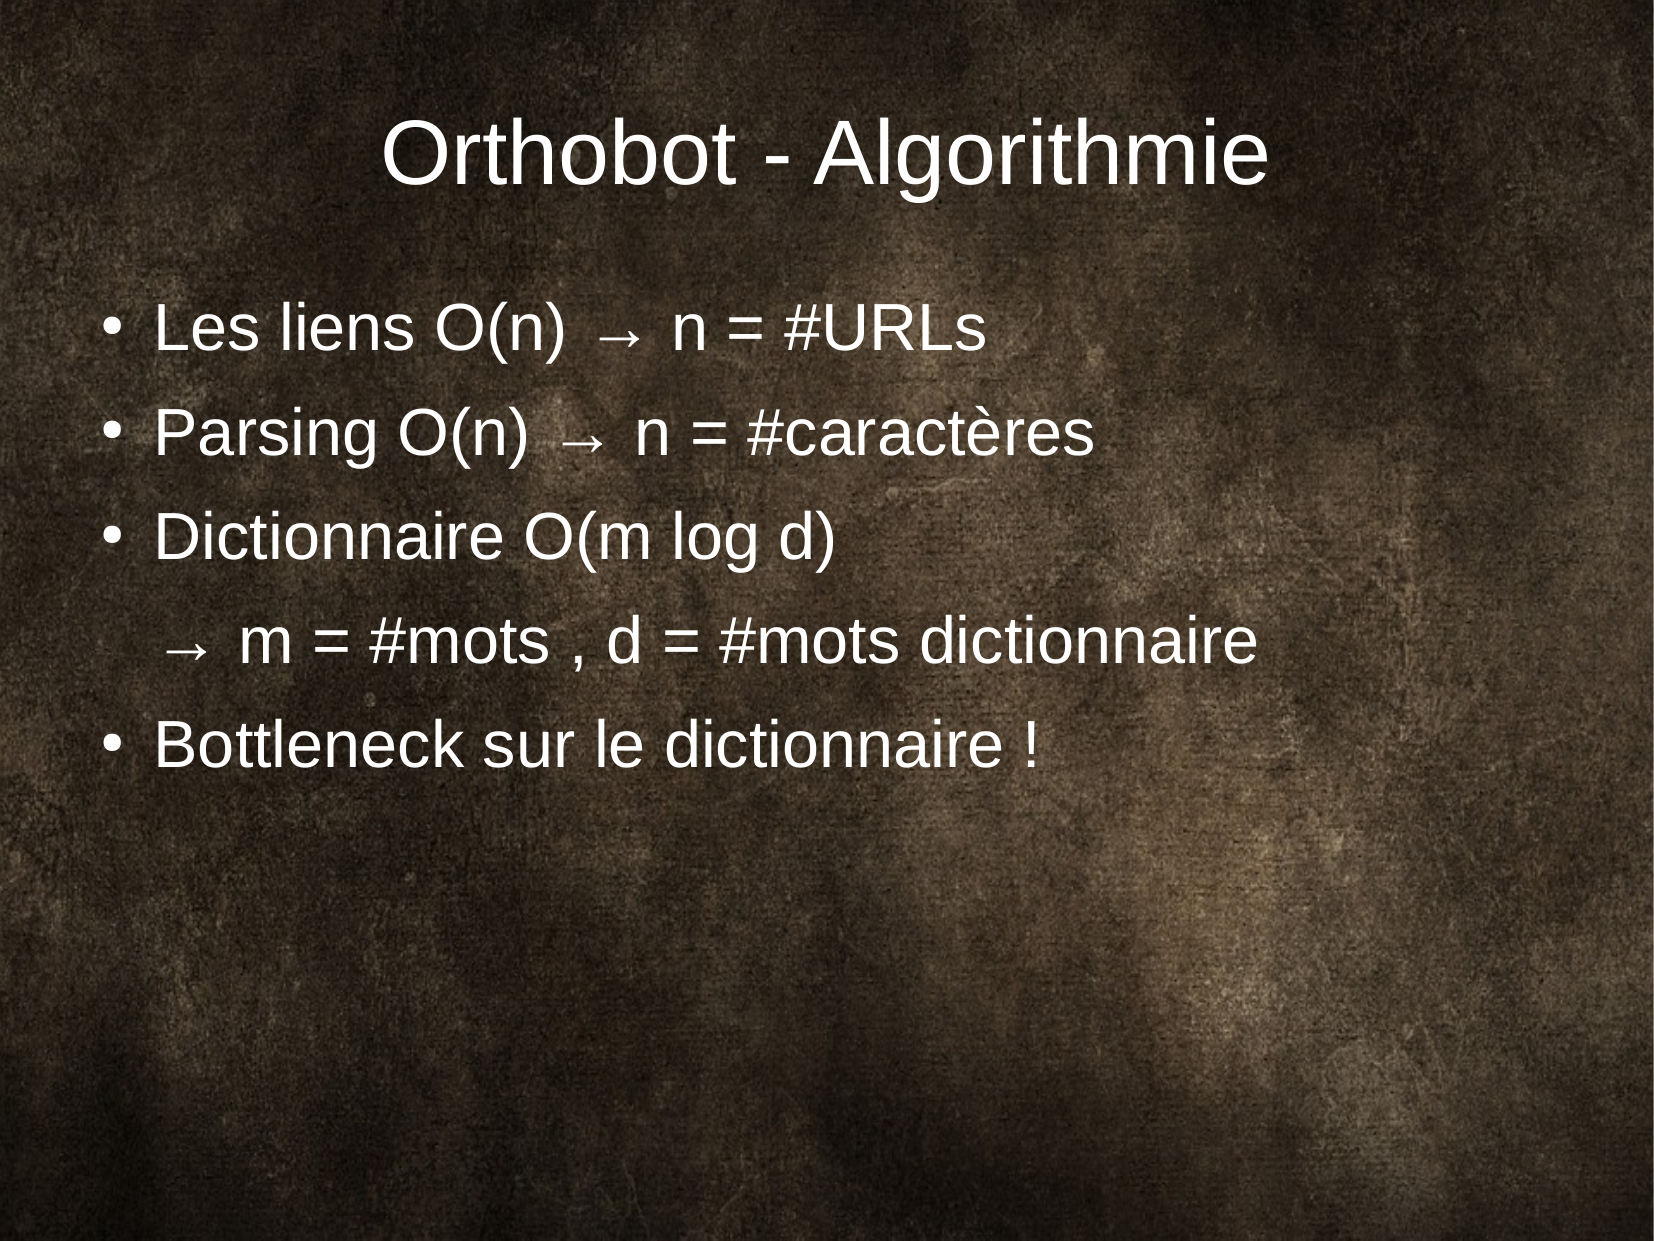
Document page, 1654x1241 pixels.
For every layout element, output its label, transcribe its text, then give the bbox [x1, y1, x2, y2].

title Orthobot - Algorithmie [82, 49, 1571, 257]
picture [0, 0, 1654, 1241]
list Les liens O(n) → n = #URLs Parsing O(n) → n = #caractères Dictionnaire O(m log d) → m = #mots , d = #mots dictionnaire Bottleneck sur le dictionnaire ! [82, 290, 1571, 1010]
